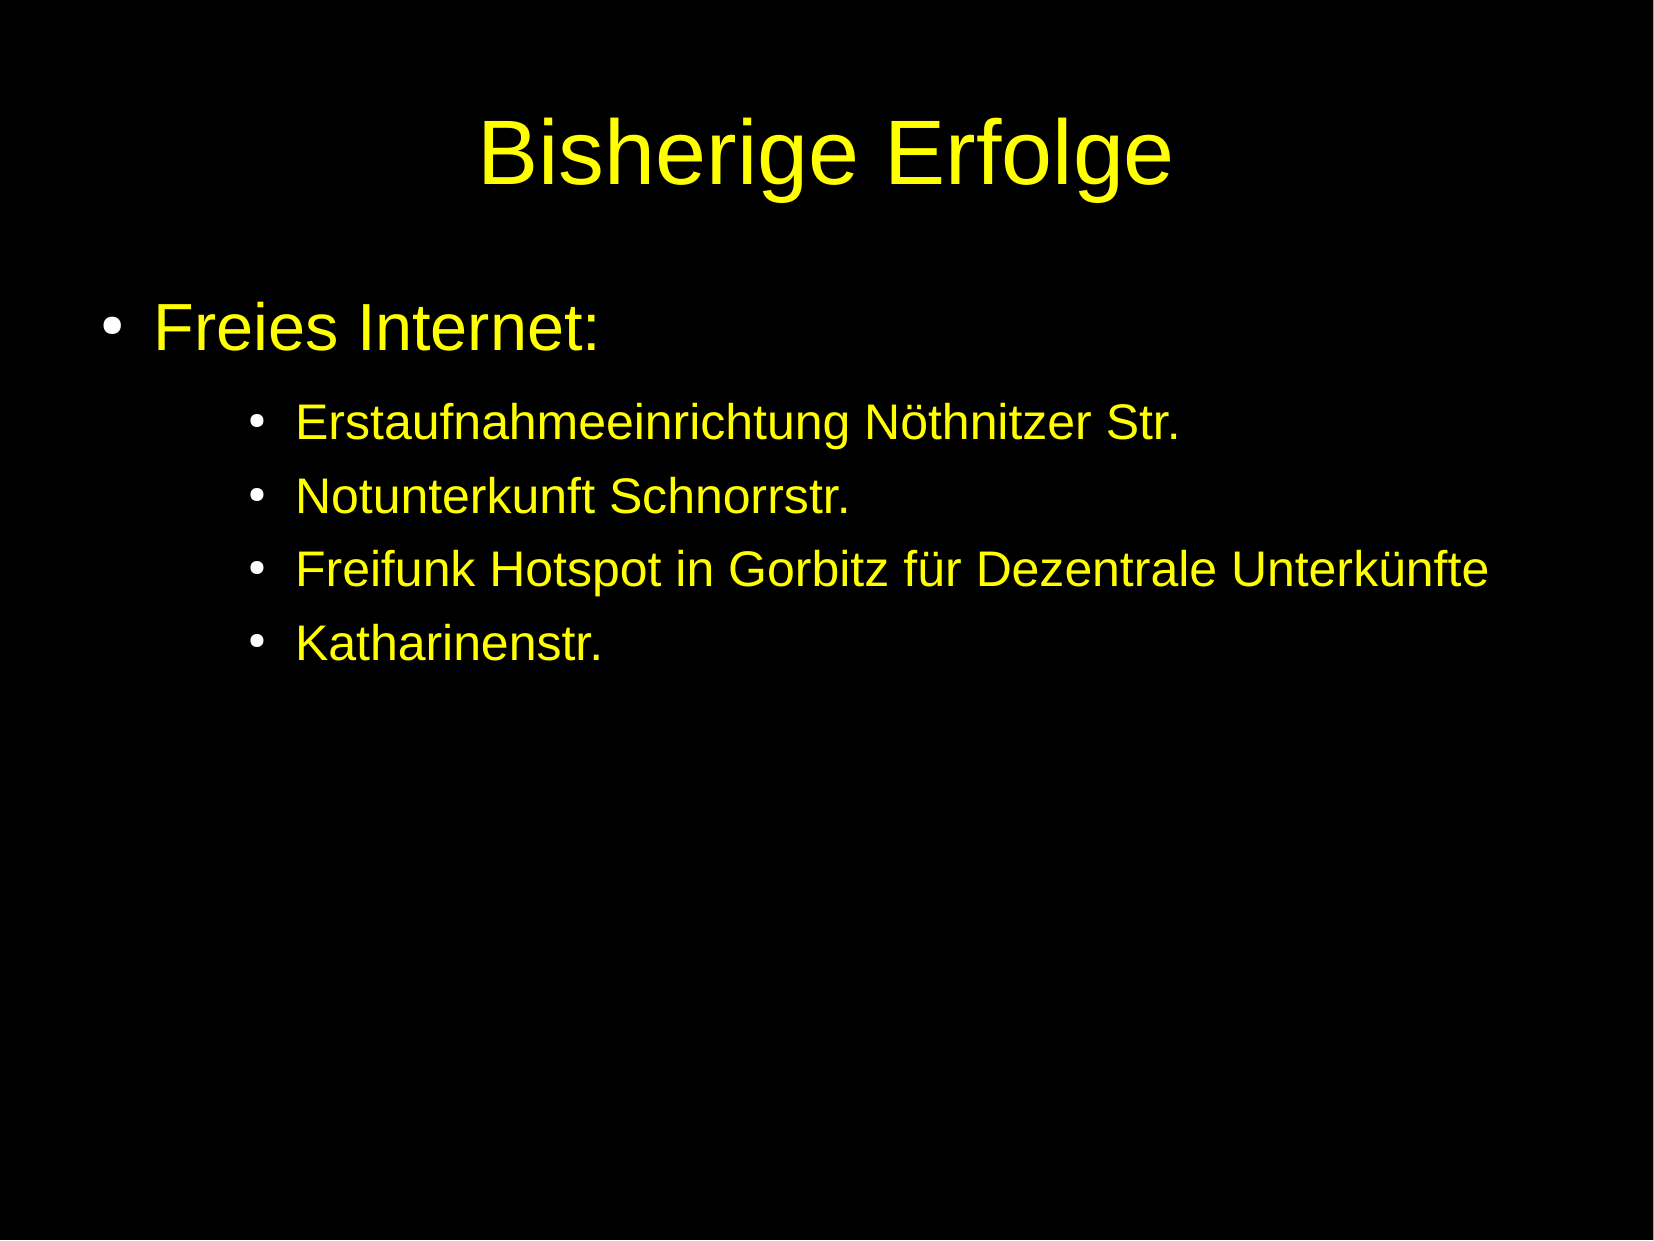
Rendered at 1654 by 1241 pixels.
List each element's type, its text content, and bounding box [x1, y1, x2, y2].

title Bisherige Erfolge [82, 49, 1571, 257]
list Freies Internet: Erstaufnahmeeinrichtung Nöthnitzer Str. Notunterkunft Schnorrstr. Freifunk Hotspot in Gorbitz für Dezentrale Unterkünfte Katharinenstr. [82, 290, 1571, 1010]
